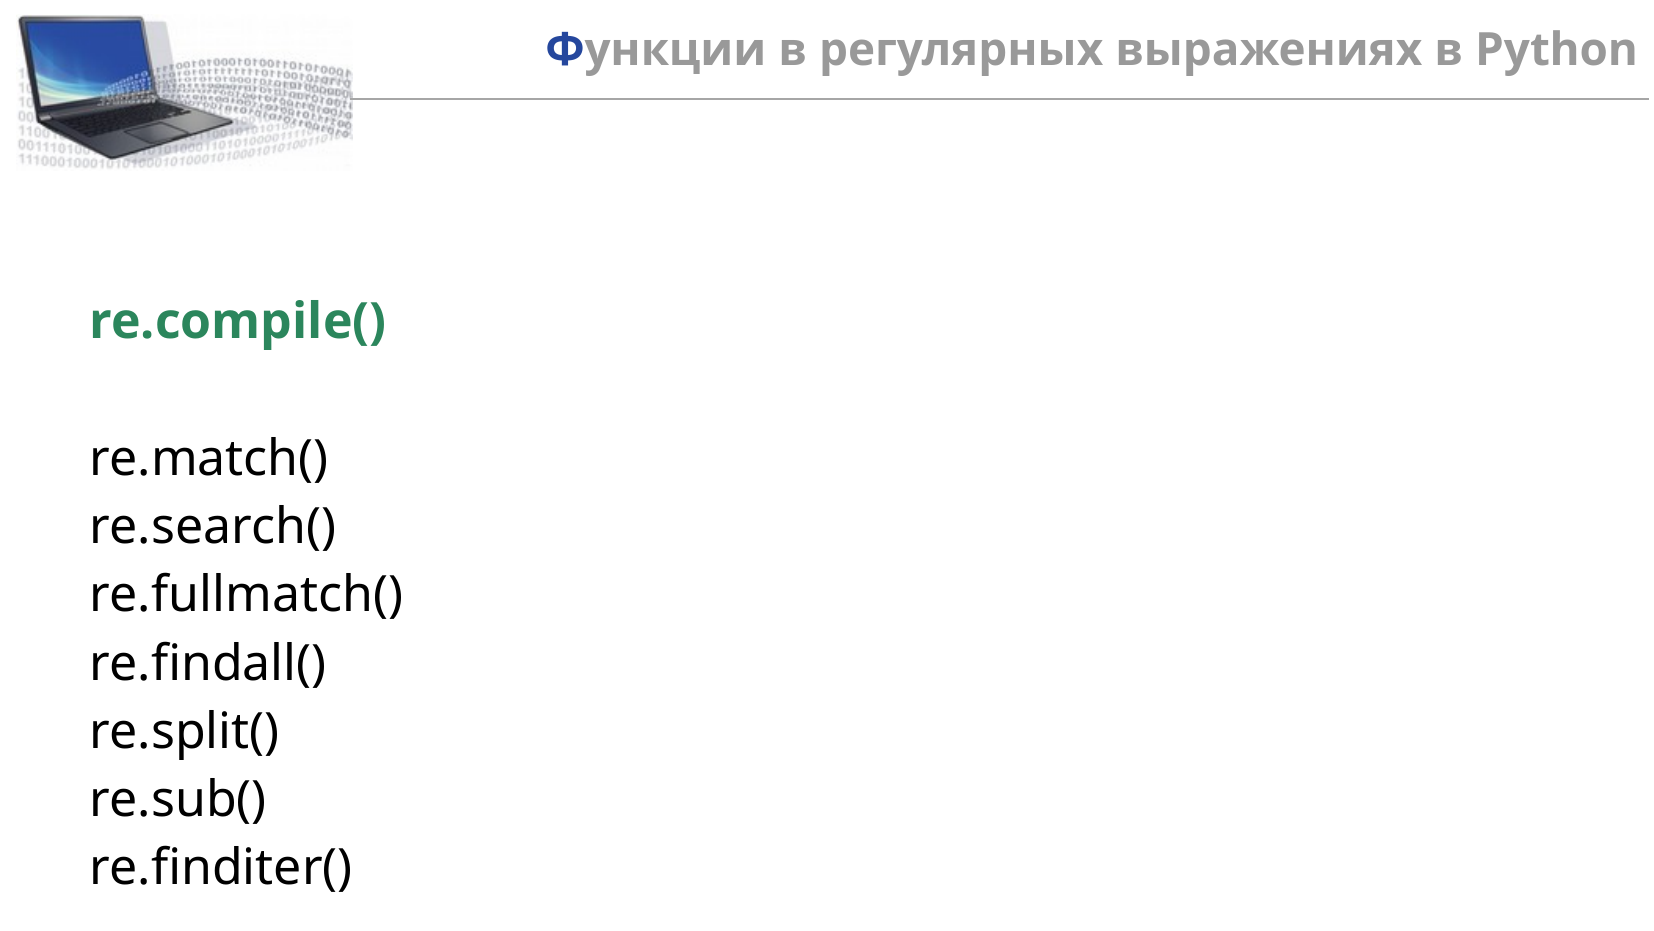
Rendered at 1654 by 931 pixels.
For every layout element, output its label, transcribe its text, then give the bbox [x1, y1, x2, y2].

title Функции в регулярных выражениях в Python [318, 0, 1654, 101]
picture [16, 14, 353, 171]
text_box re.compile() re.match() re.search() re.fullmatch() re.findall() re.split() re.sub() re.finditer() [75, 209, 1621, 903]
